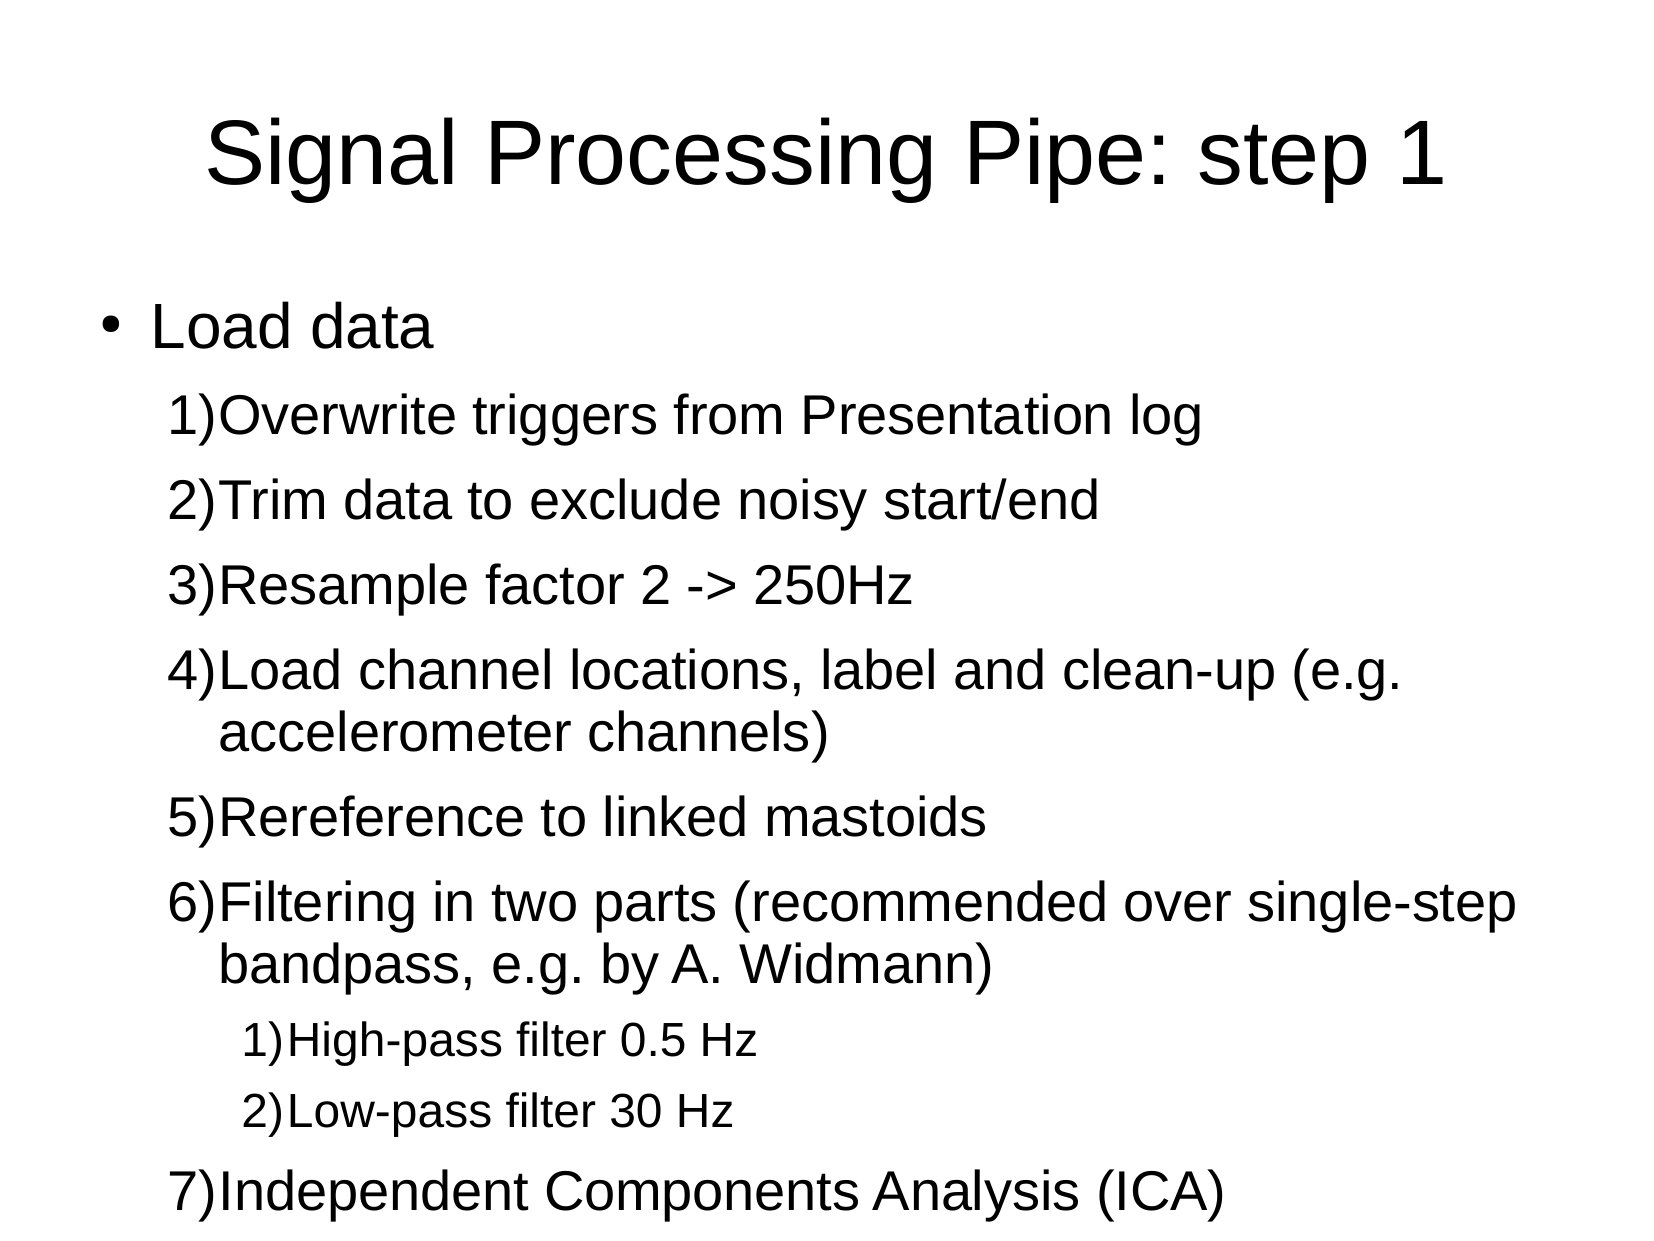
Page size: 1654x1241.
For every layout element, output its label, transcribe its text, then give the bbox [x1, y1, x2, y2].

list Load data Overwrite triggers from Presentation log Trim data to exclude noisy start/end Resample factor 2 -> 250Hz Load channel locations, label and clean-up (e.g. accelerometer channels) Rereference to linked mastoids Filtering in two parts (recommended over single-step bandpass, e.g. by A. Widmann) High-pass filter 0.5 Hz Low-pass filter 30 Hz Independent Components Analysis (ICA) [82, 290, 1571, 1230]
title Signal Processing Pipe: step 1 [82, 49, 1571, 257]
